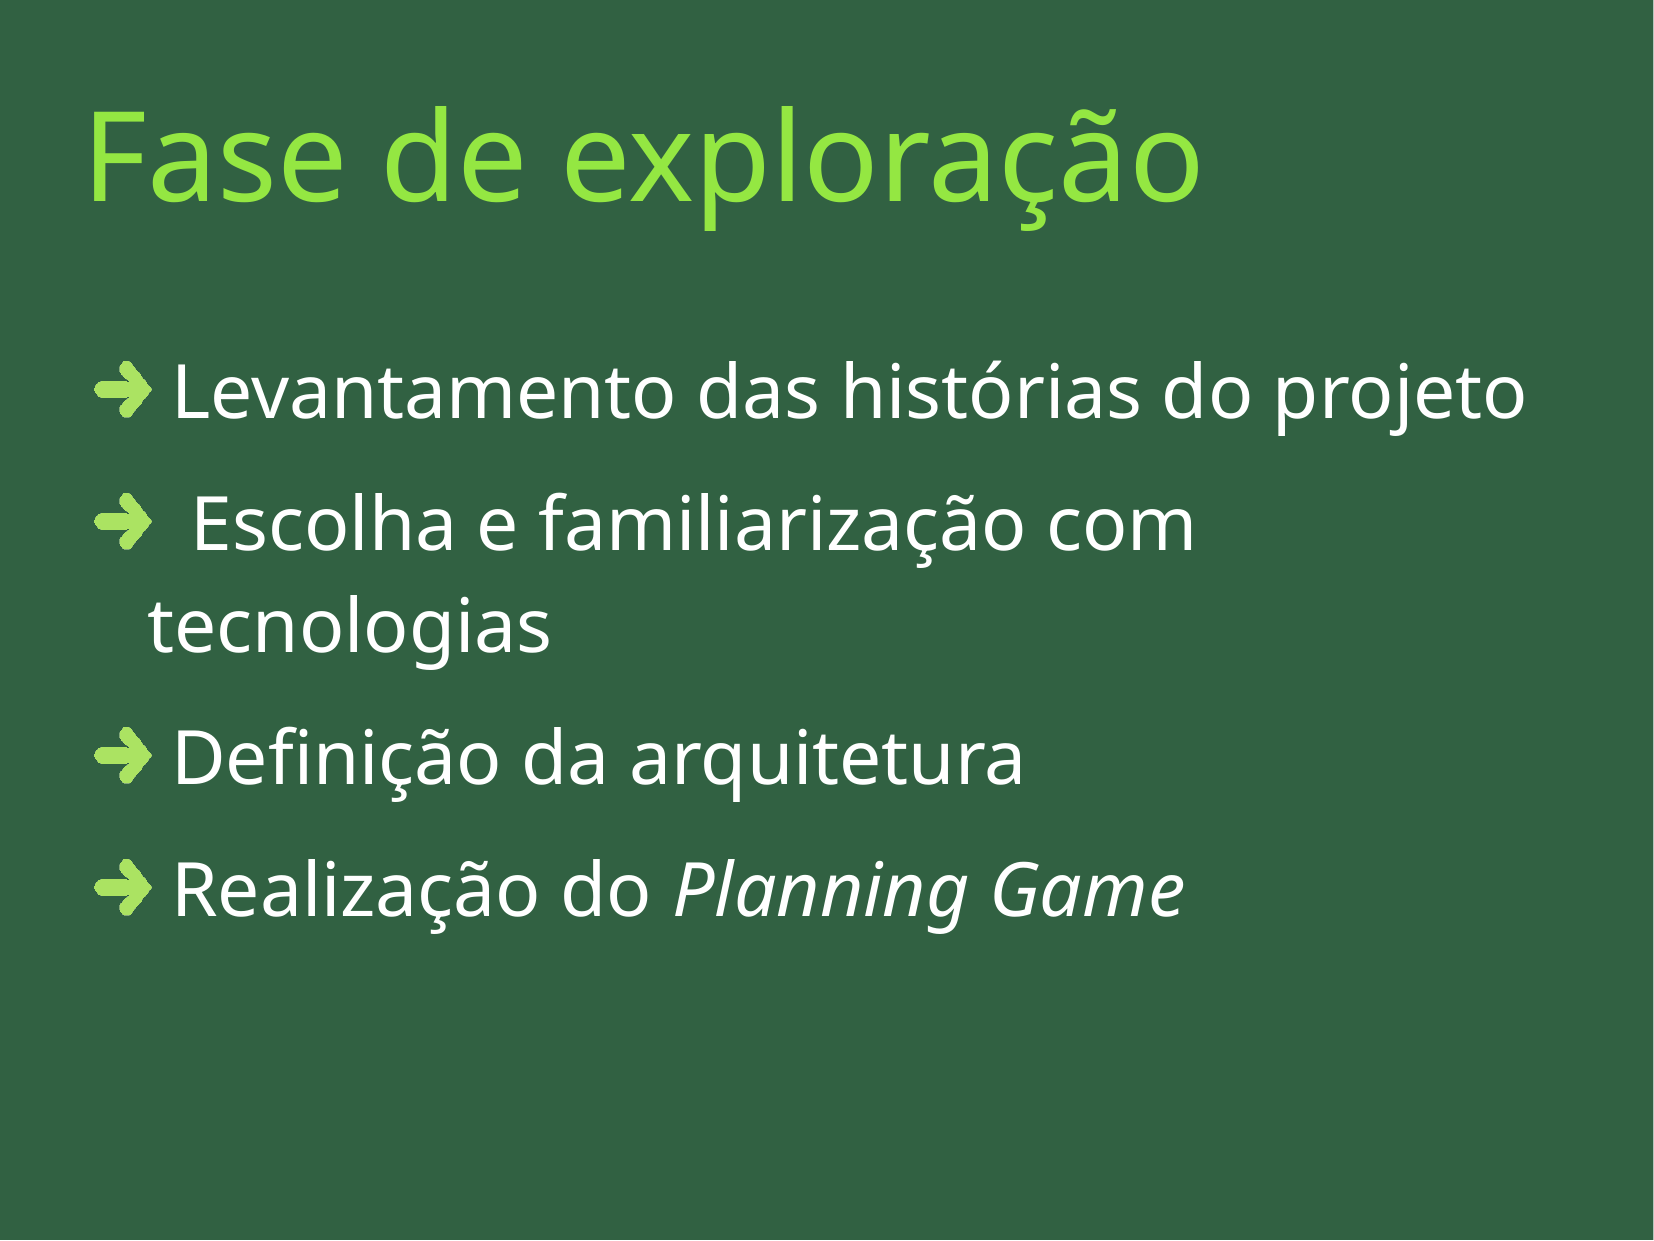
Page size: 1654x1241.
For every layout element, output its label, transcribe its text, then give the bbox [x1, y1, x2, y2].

list Levantamento das histórias do projeto Escolha e familiarização com tecnologias Definição da arquitetura Realização do Planning Game [76, 338, 1566, 1018]
title Fase de exploração [82, 49, 1571, 257]
